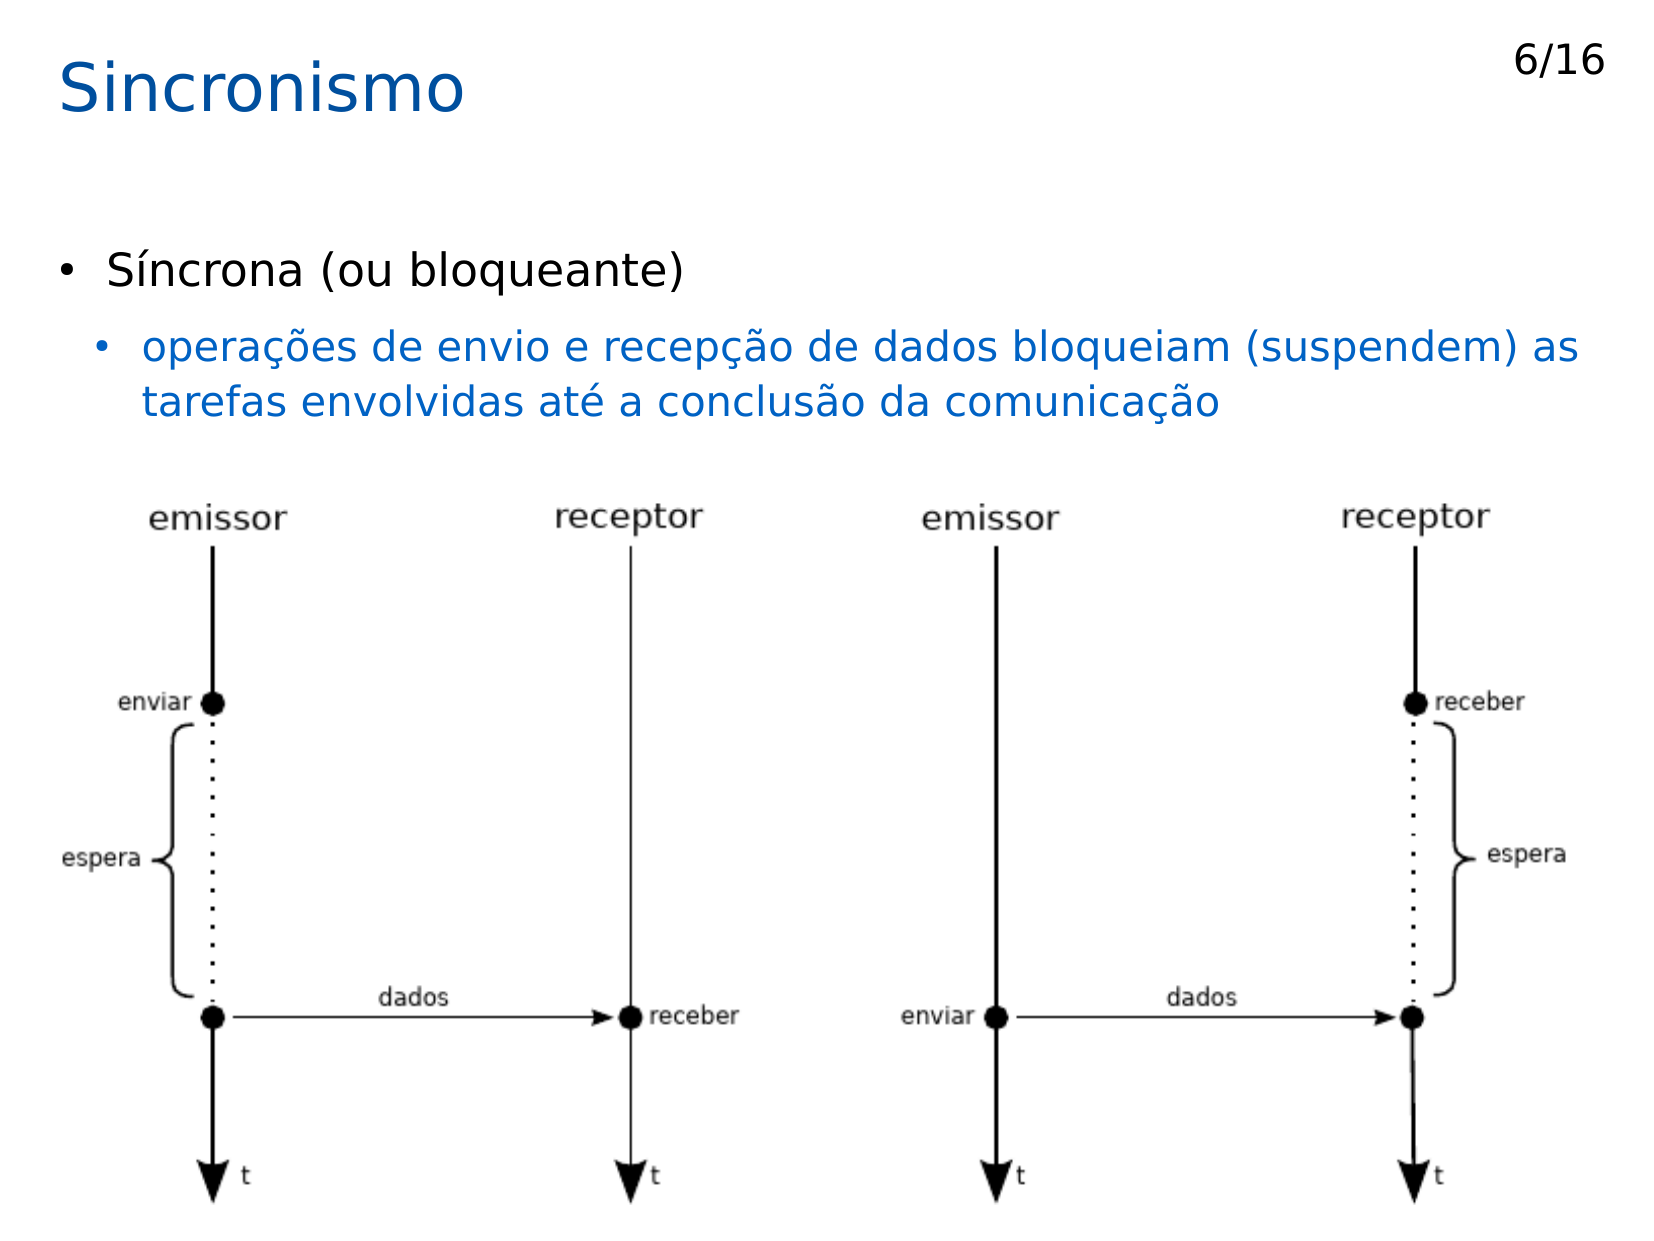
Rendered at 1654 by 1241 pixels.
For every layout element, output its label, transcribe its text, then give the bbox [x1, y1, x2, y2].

list Síncrona (ou bloqueante) operações de envio e recepção de dados bloqueiam (suspendem) as tarefas envolvidas até a conclusão da comunicação [59, 236, 1595, 1211]
picture [37, 502, 1582, 1211]
title Sincronismo [59, 29, 1459, 148]
